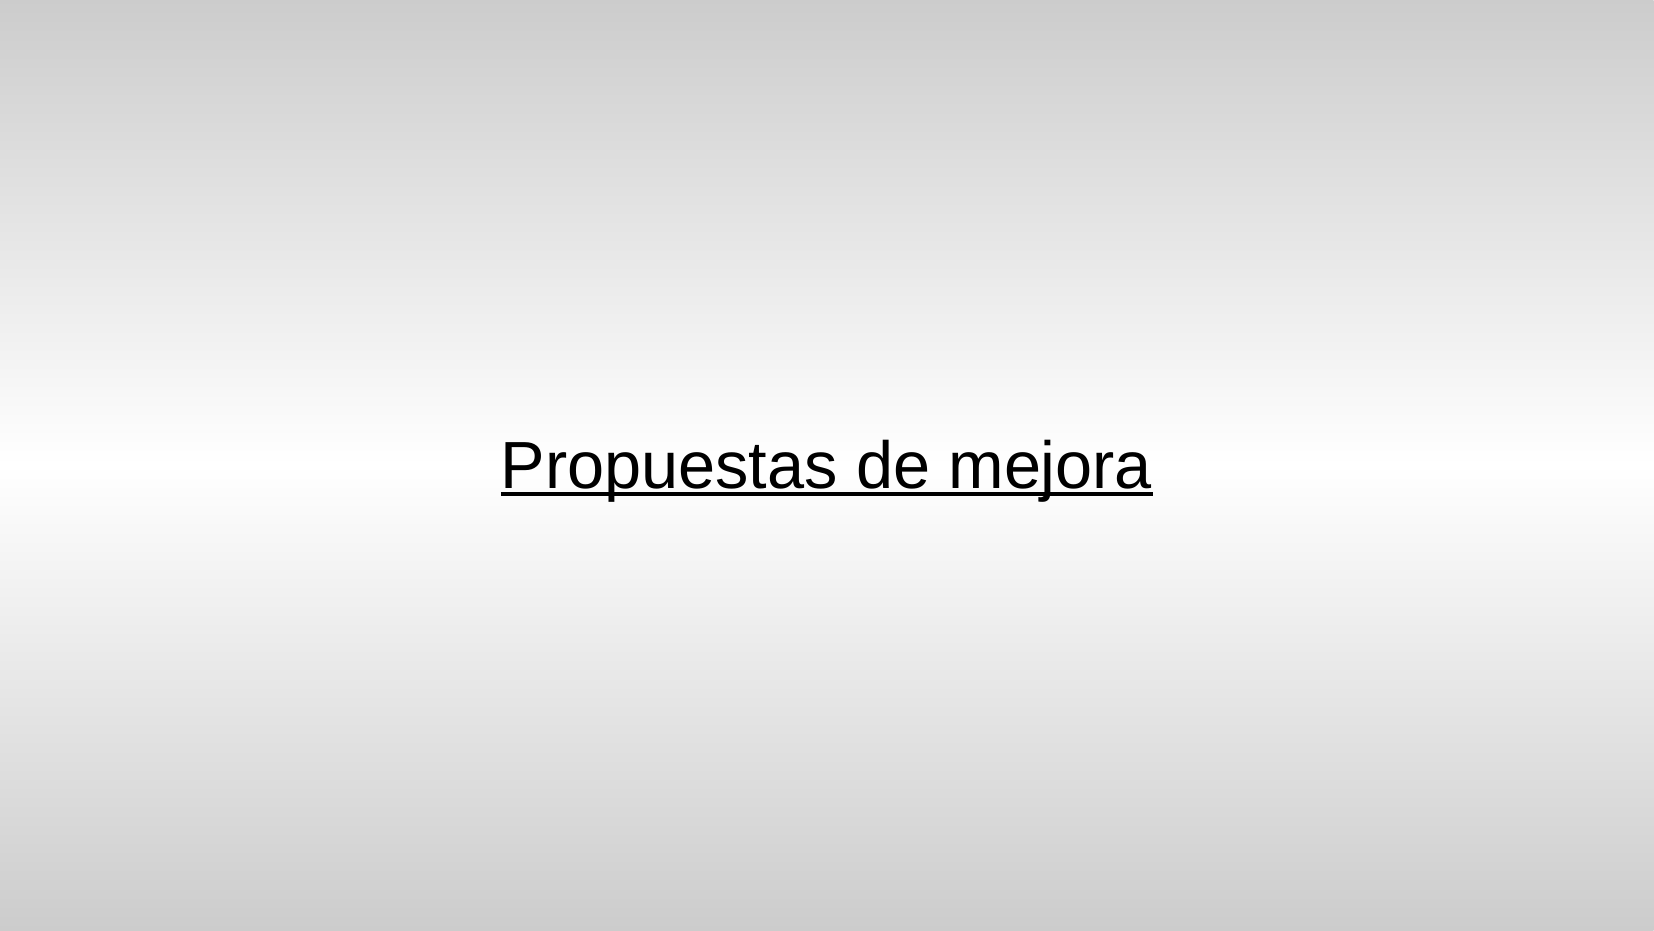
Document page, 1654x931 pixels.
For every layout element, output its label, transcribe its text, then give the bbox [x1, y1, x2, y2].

subtitle Propuestas de mejora [0, 0, 1654, 931]
